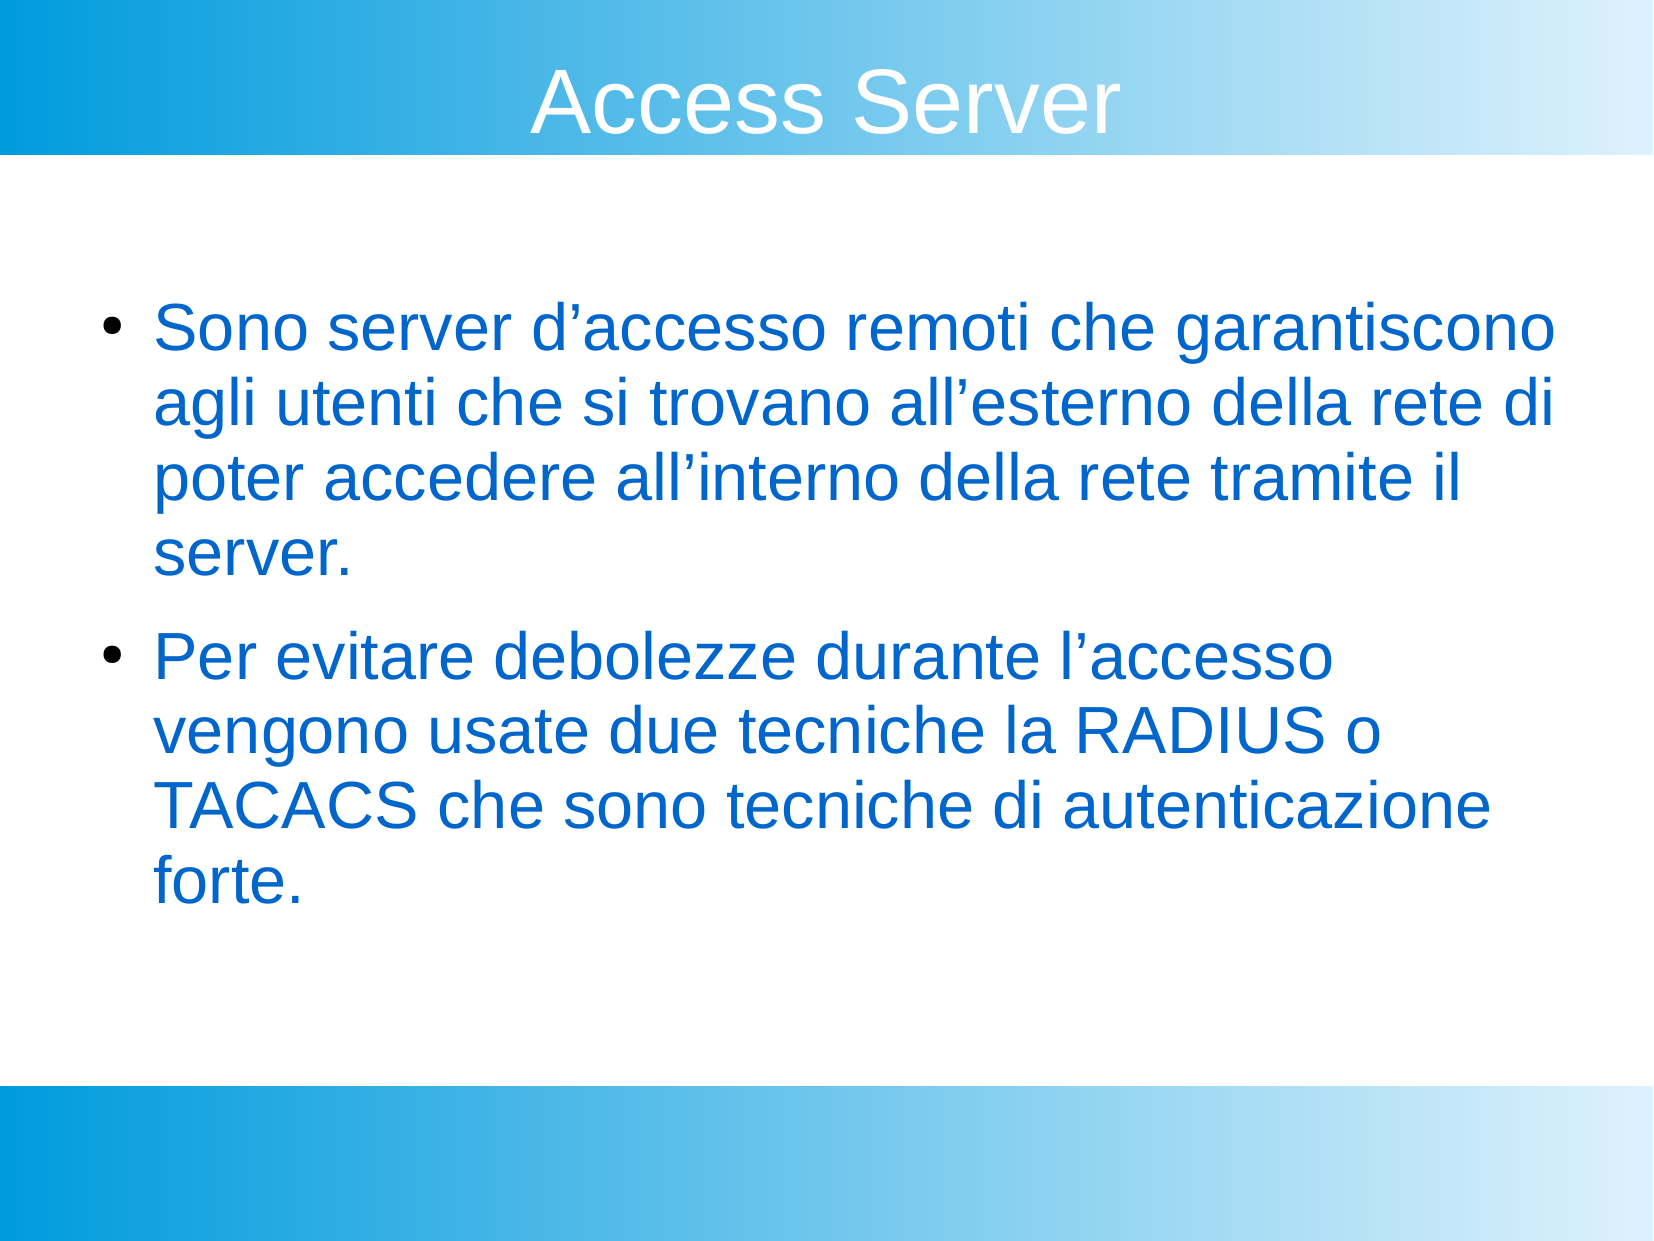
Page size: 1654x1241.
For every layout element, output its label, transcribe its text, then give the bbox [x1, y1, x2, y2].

title Access Server [82, 49, 1571, 155]
list Sono server d’accesso remoti che garantiscono agli utenti che si trovano all’esterno della rete di poter accedere all’interno della rete tramite il server. Per evitare debolezze durante l’accesso vengono usate due tecniche la RADIUS o TACACS che sono tecniche di autenticazione forte. [82, 290, 1571, 1010]
